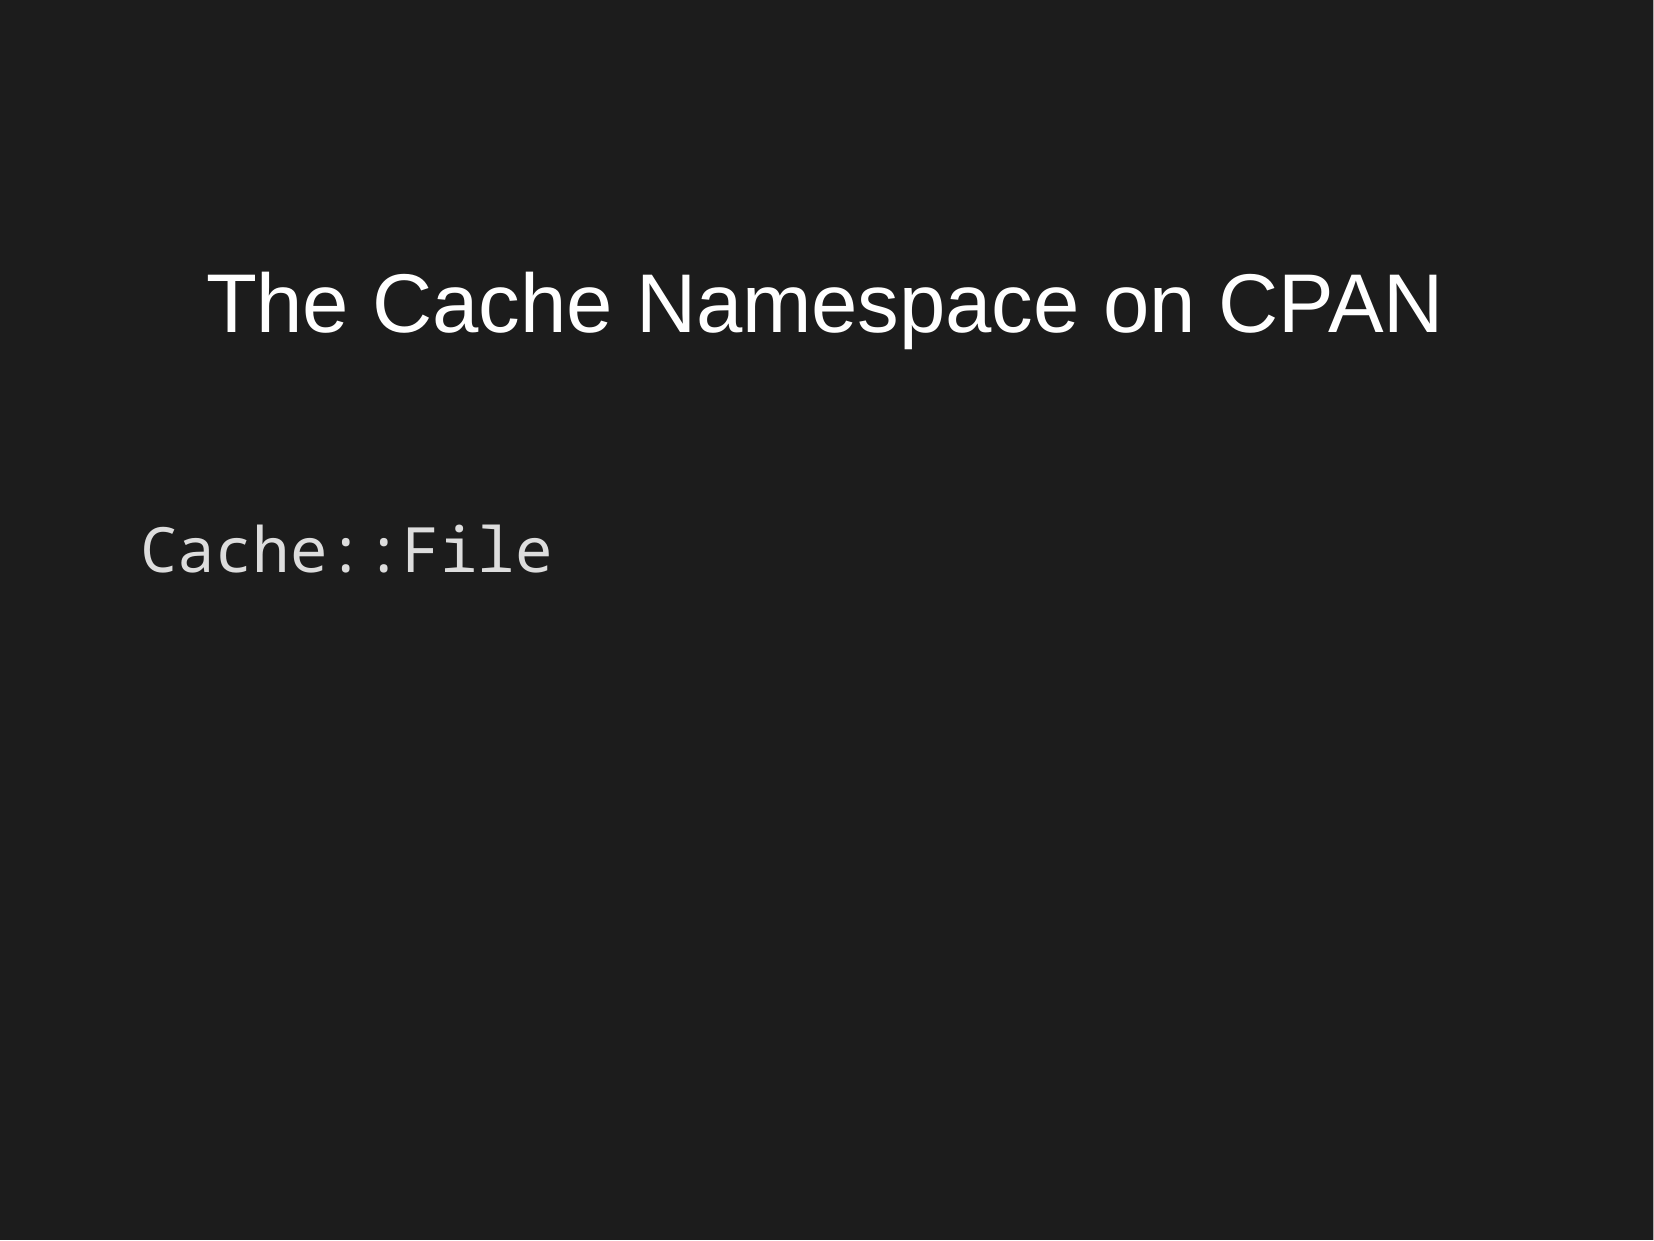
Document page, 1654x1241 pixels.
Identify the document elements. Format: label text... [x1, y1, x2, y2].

text_box The Cache Namespace on CPAN Cache::File [90, 250, 1561, 1053]
